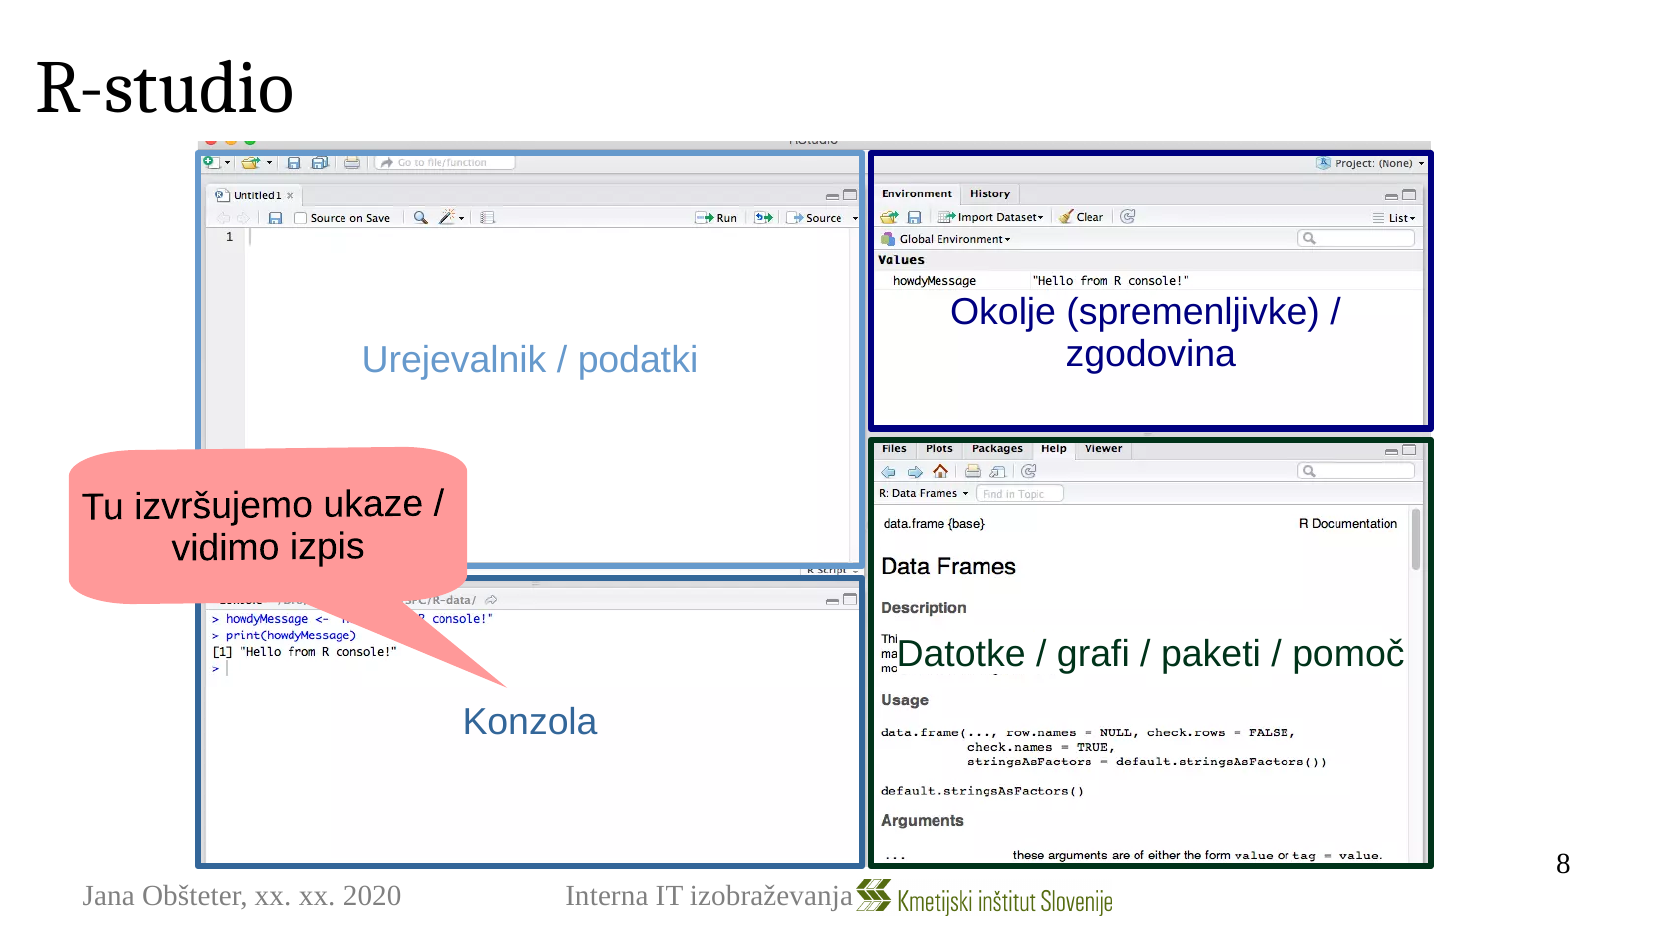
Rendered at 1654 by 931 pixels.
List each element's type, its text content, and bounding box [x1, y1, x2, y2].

text_box Okolje (spremenljivke) / zgodovina [870, 153, 1431, 429]
text_box Datotke / grafi / paketi / pomoč [870, 440, 1431, 866]
text_box Tu izvršujemo ukaze / vidimo izpis [68, 446, 508, 688]
text_box Urejevalnik / podatki [197, 153, 863, 567]
text_box Konzola [197, 577, 863, 866]
picture [856, 879, 1112, 916]
picture [197, 141, 1431, 867]
title R-studio [35, 21, 1524, 154]
